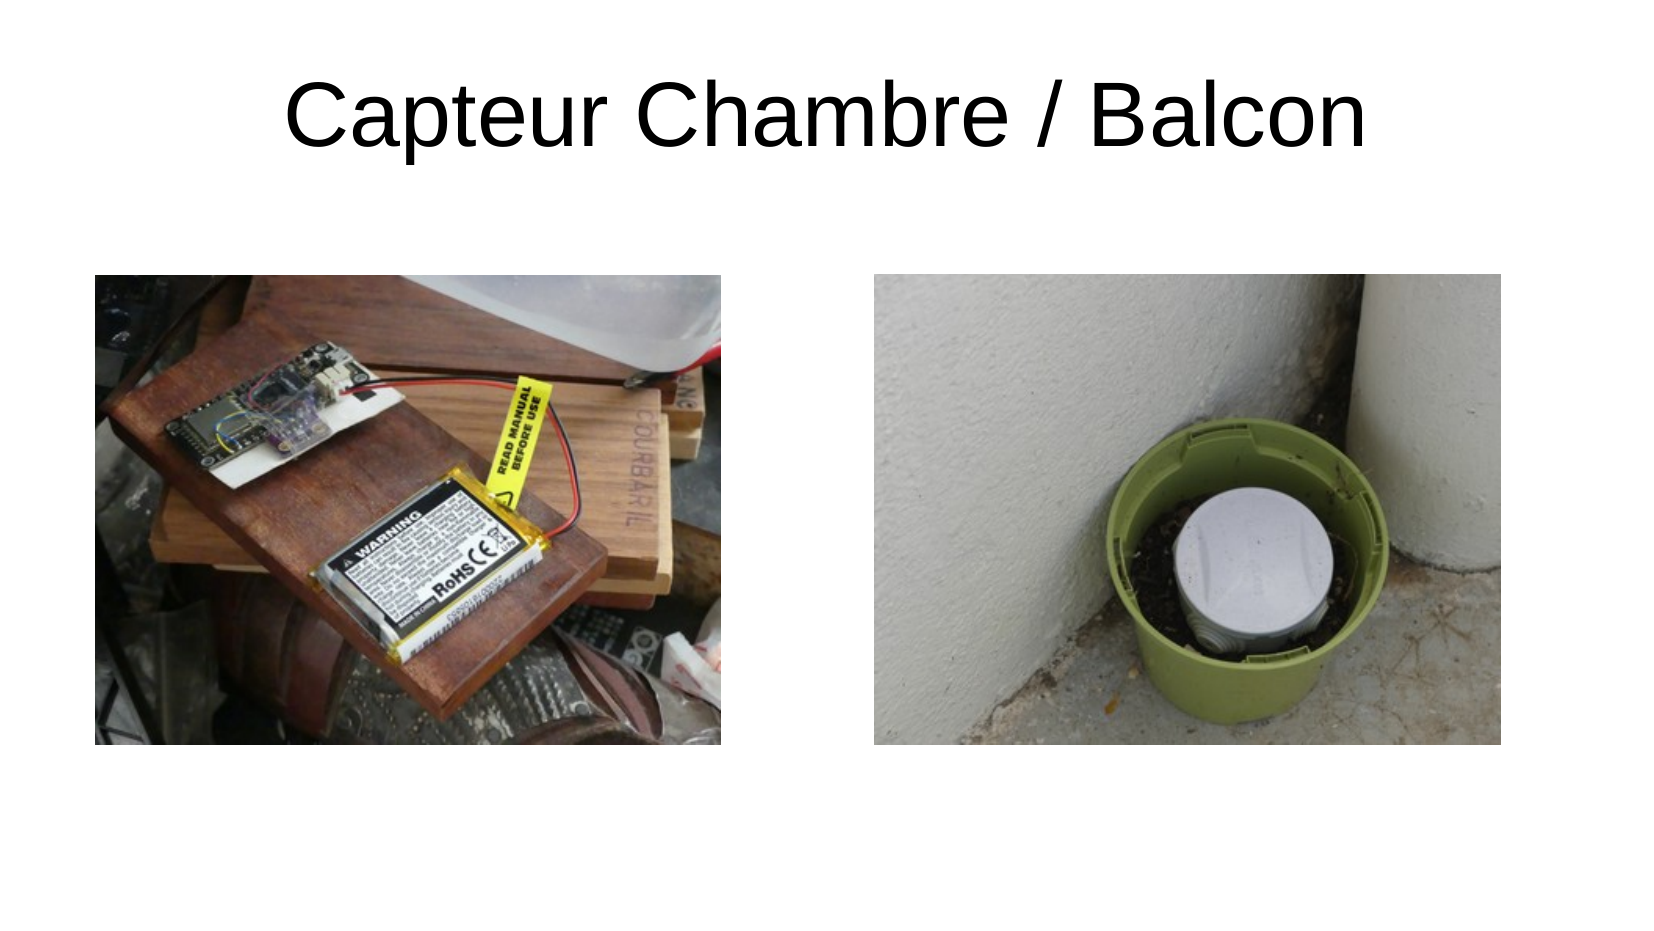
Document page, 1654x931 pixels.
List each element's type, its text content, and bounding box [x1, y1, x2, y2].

picture [874, 274, 1501, 745]
title Capteur Chambre / Balcon [82, 37, 1571, 193]
picture [95, 275, 721, 745]
